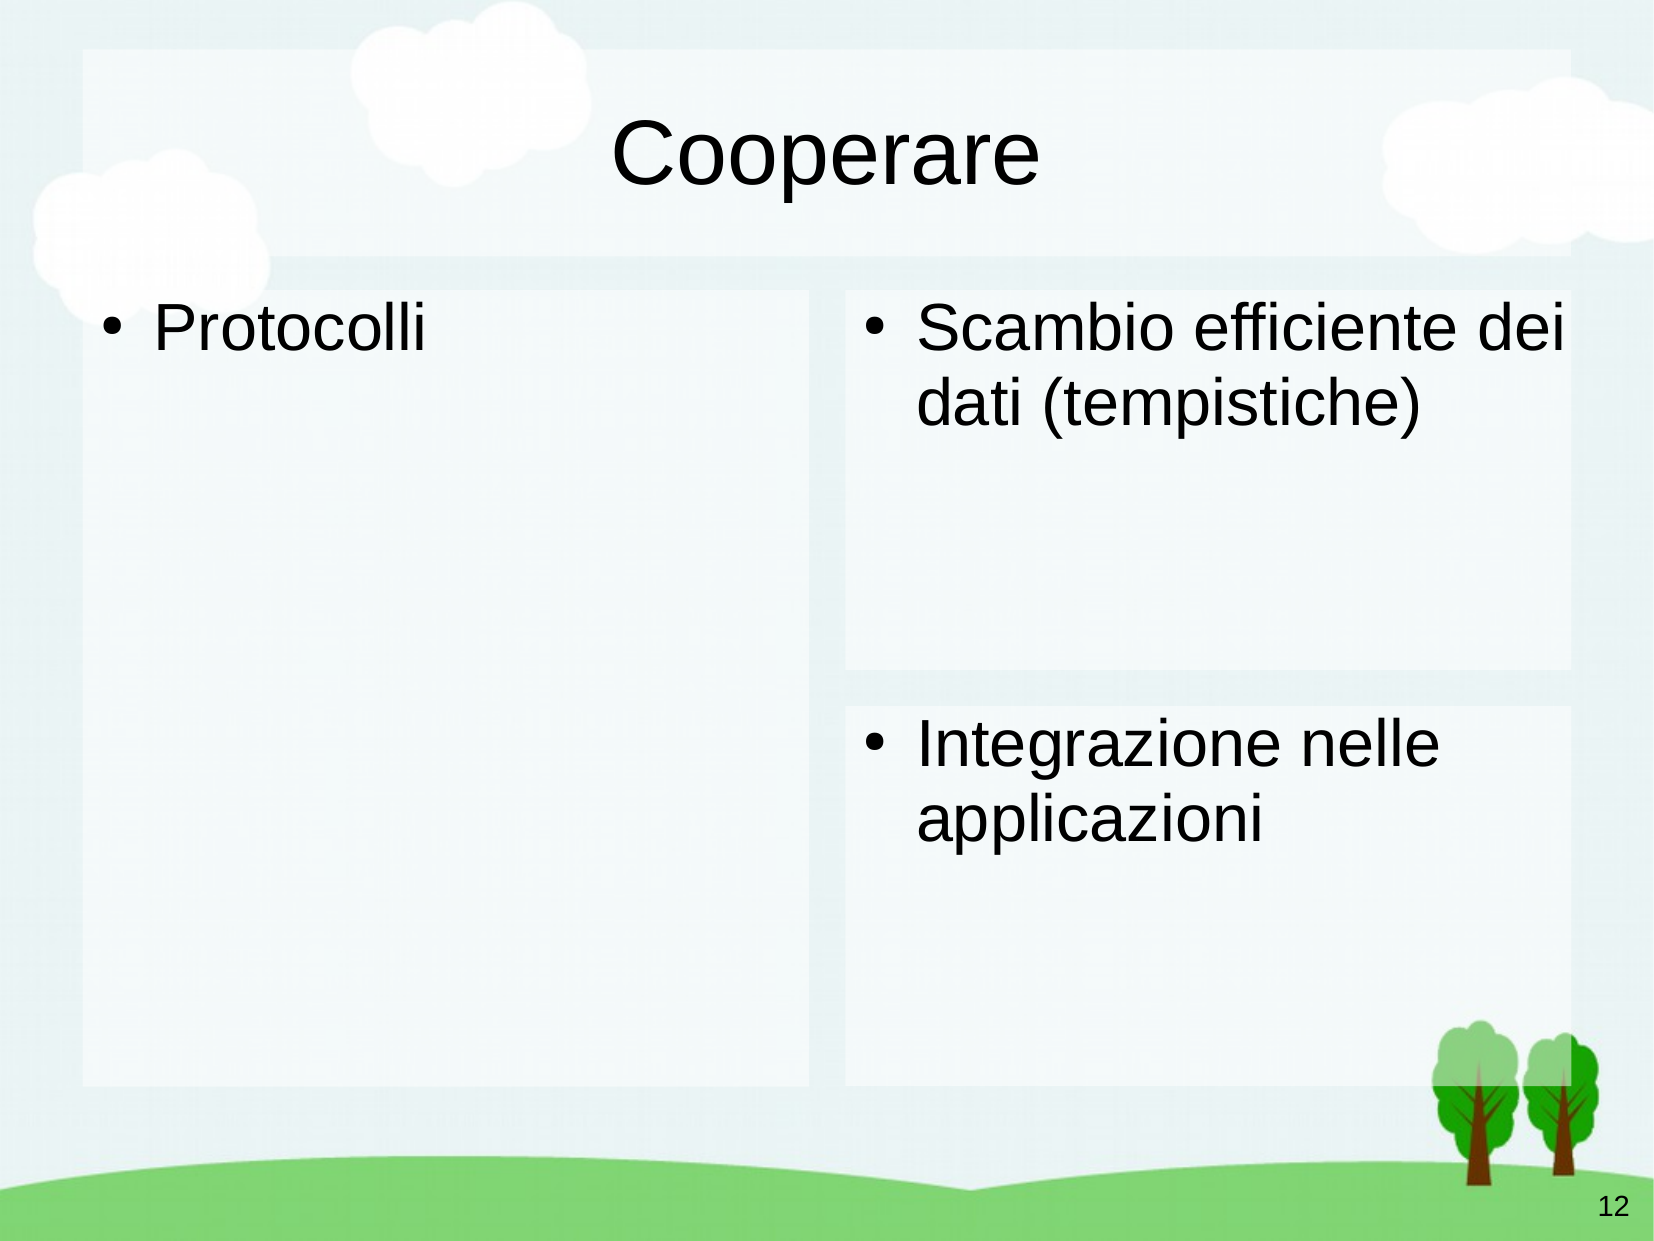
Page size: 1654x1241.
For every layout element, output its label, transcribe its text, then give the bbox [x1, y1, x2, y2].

title Cooperare [82, 49, 1571, 257]
list Protocolli [82, 290, 809, 1087]
list Scambio efficiente dei dati (tempistiche) [845, 290, 1572, 671]
picture [0, 0, 1654, 1241]
list Integrazione nelle applicazioni [845, 706, 1572, 1087]
